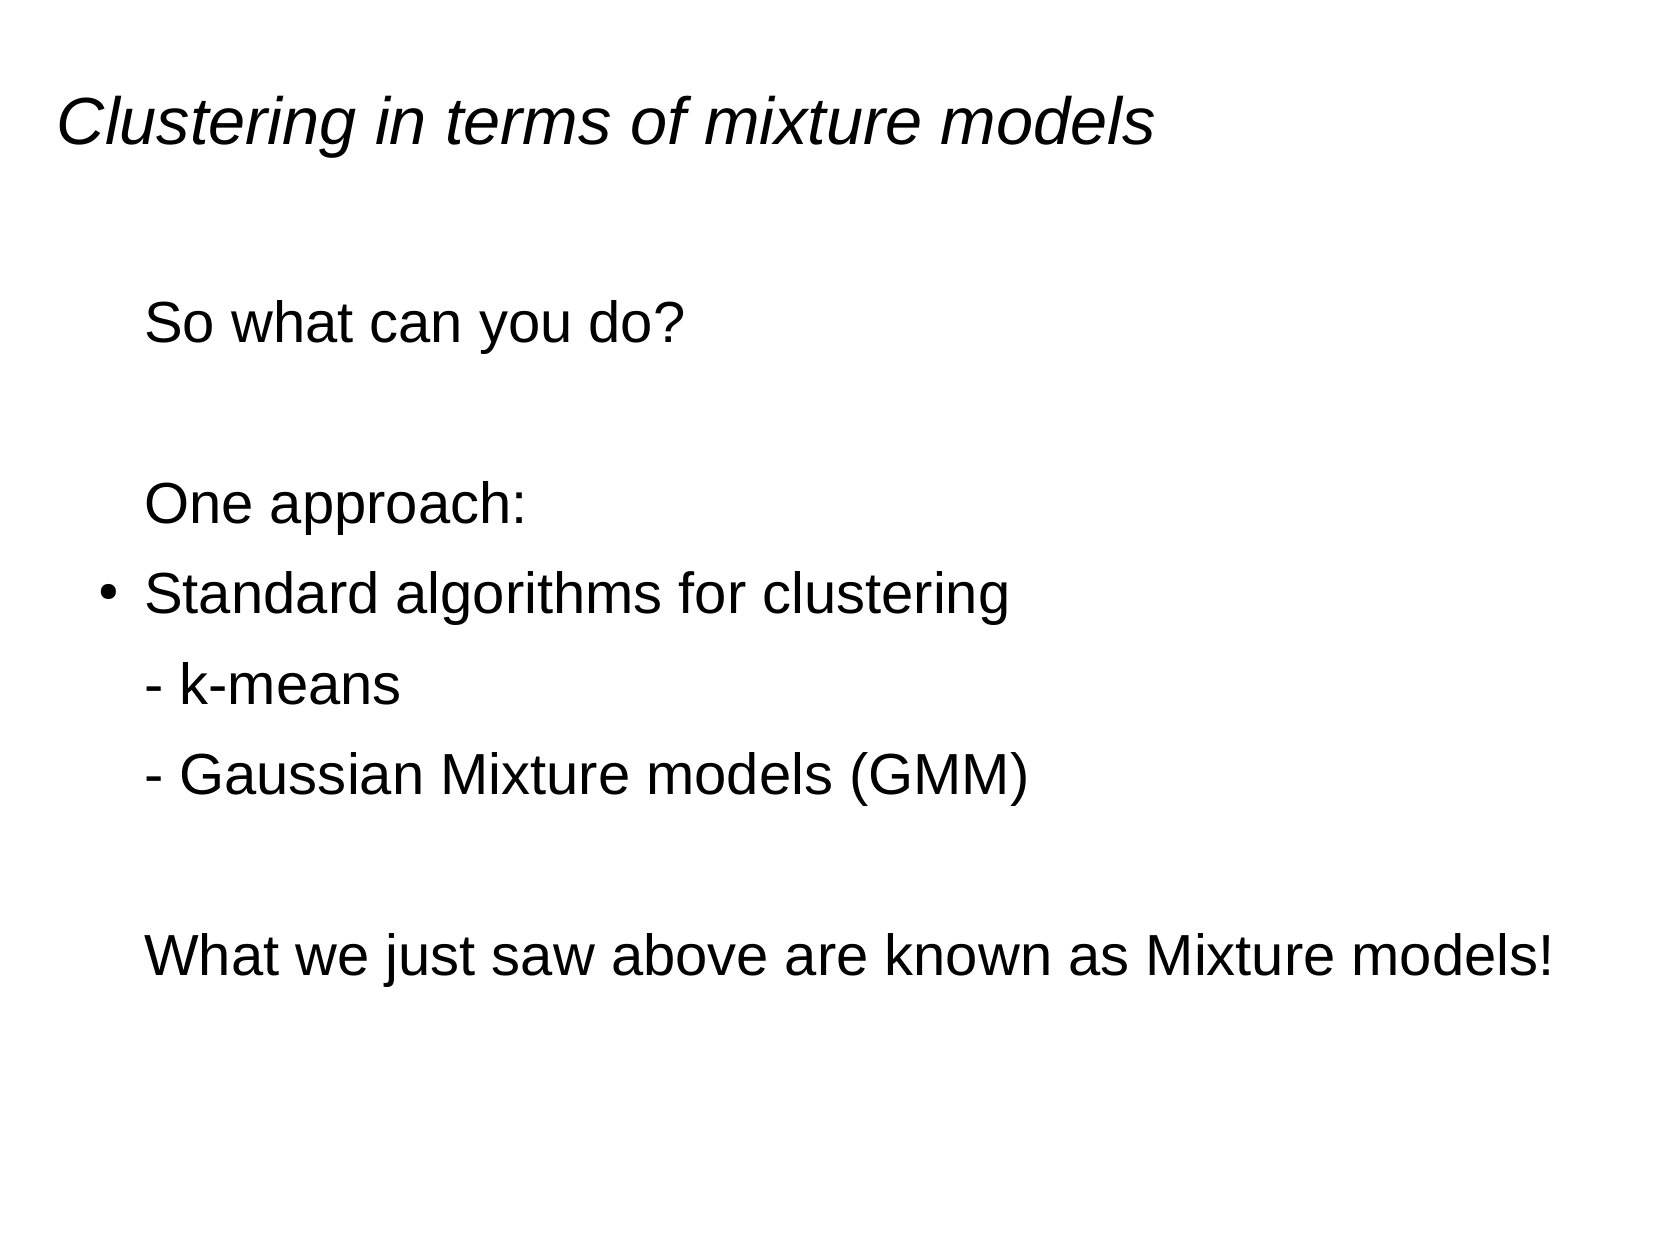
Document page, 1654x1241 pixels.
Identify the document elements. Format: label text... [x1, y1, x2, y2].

list So what can you do? One approach: Standard algorithms for clustering - k-means - Gaussian Mixture models (GMM) What we just saw above are known as Mixture models! [82, 290, 1571, 1010]
title Clustering in terms of mixture models [56, 17, 1546, 226]
